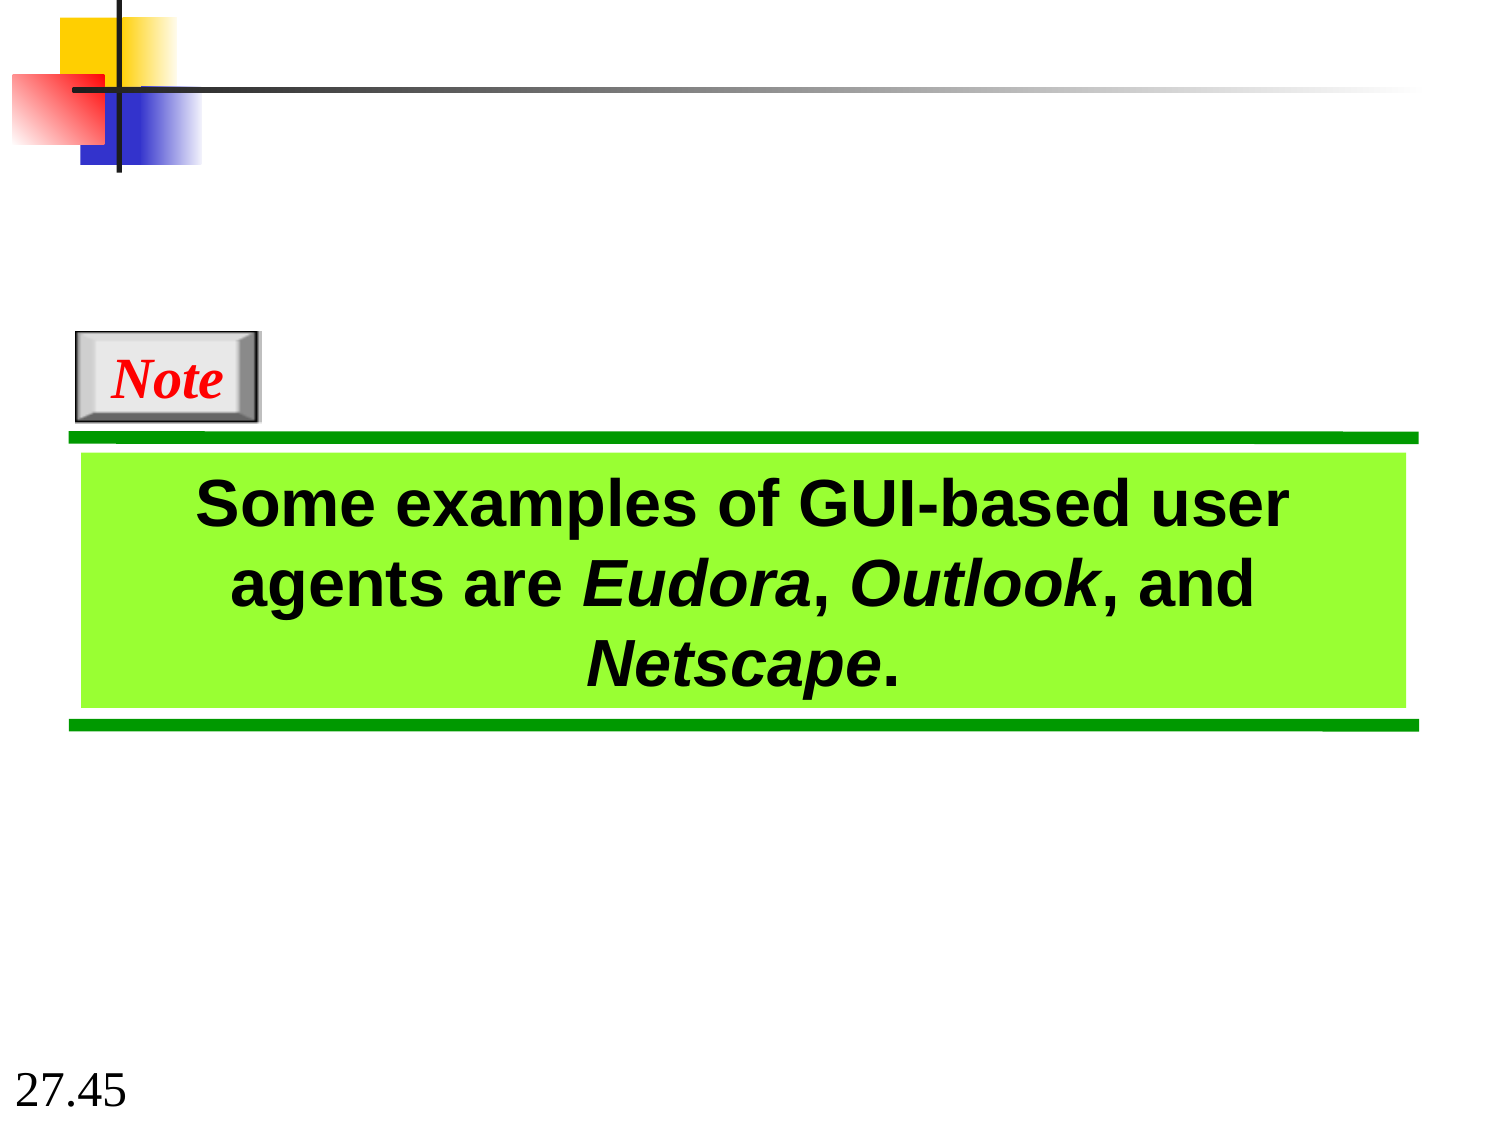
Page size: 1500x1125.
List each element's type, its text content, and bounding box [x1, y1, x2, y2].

text_box [12, 0, 1423, 173]
text_box Some examples of GUI-based user agents are Eudora, Outlook, and Netscape. [81, 452, 1407, 708]
picture [75, 331, 262, 424]
text_box Note [96, 332, 240, 418]
